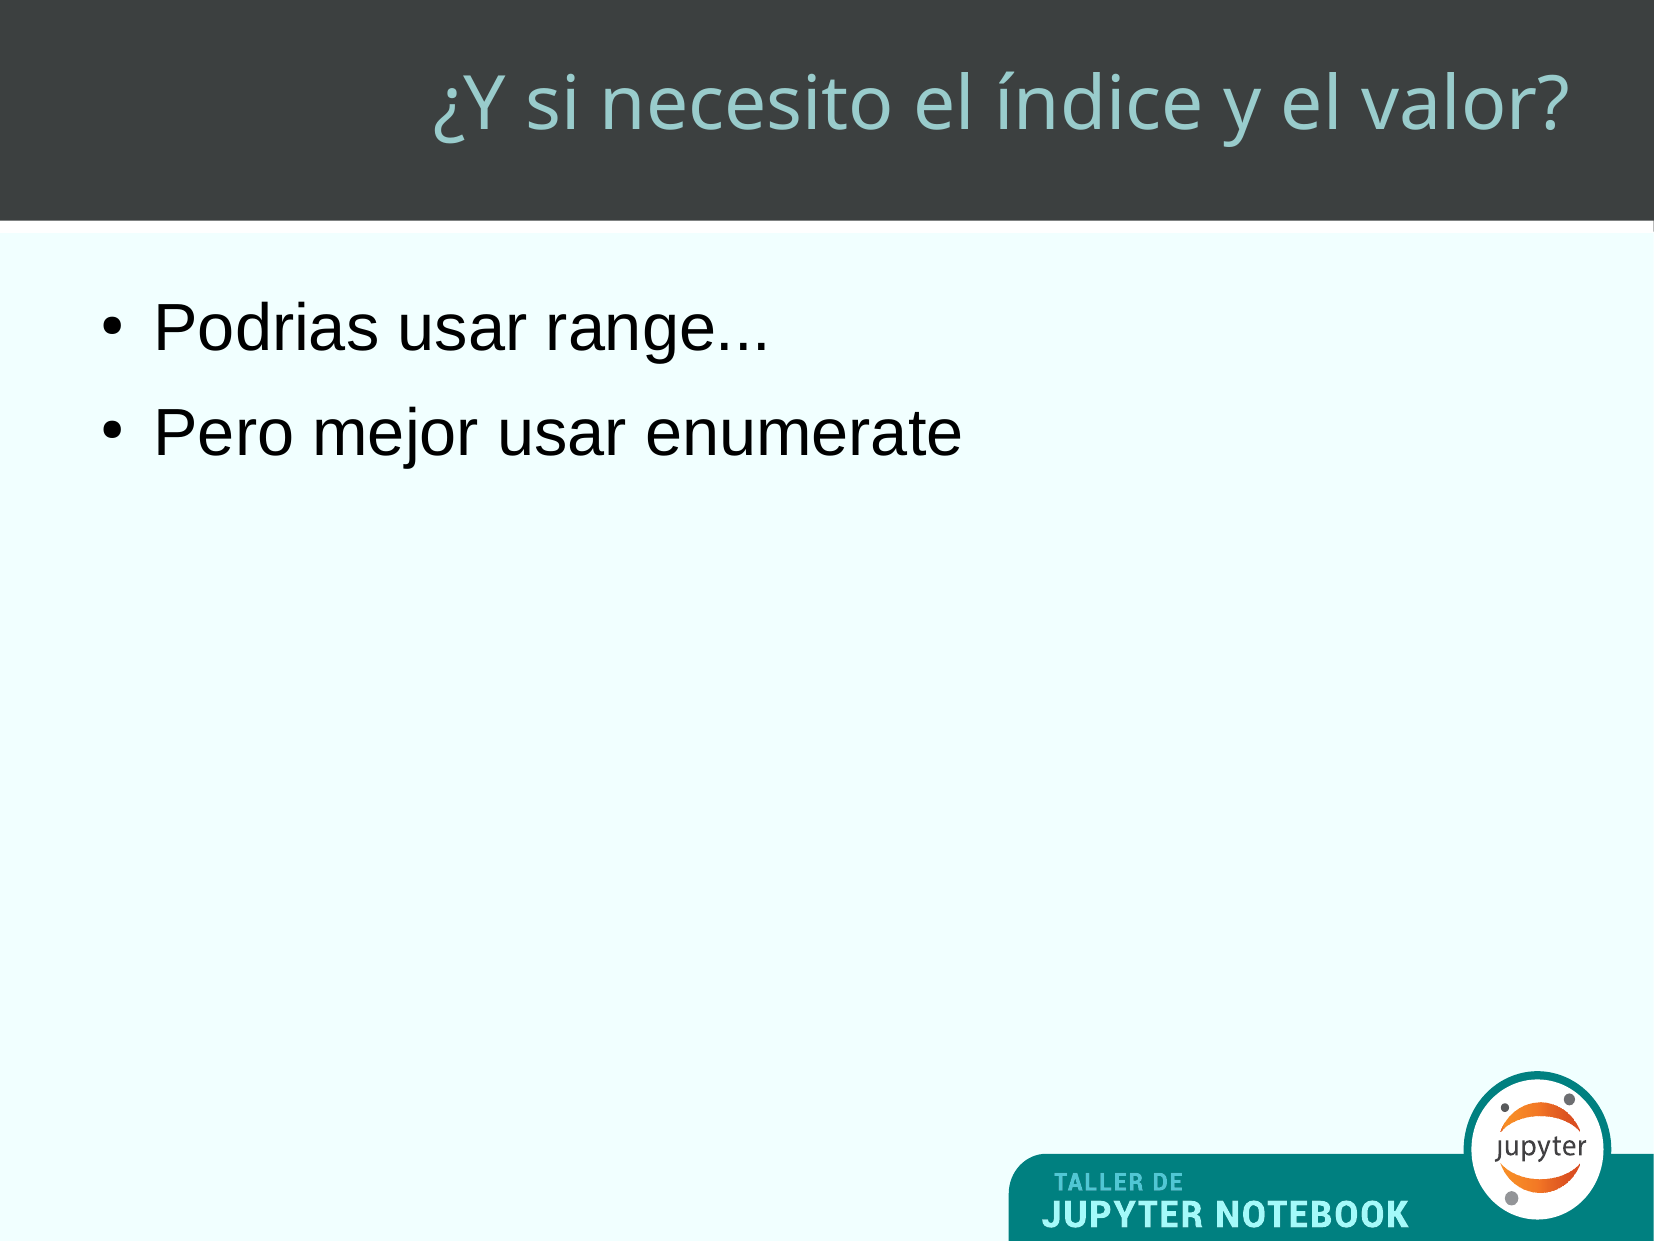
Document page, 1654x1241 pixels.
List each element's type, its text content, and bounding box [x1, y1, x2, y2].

list Podrias usar range... Pero mejor usar enumerate [82, 290, 1571, 1010]
title ¿Y si necesito el índice y el valor? [82, 49, 1571, 257]
